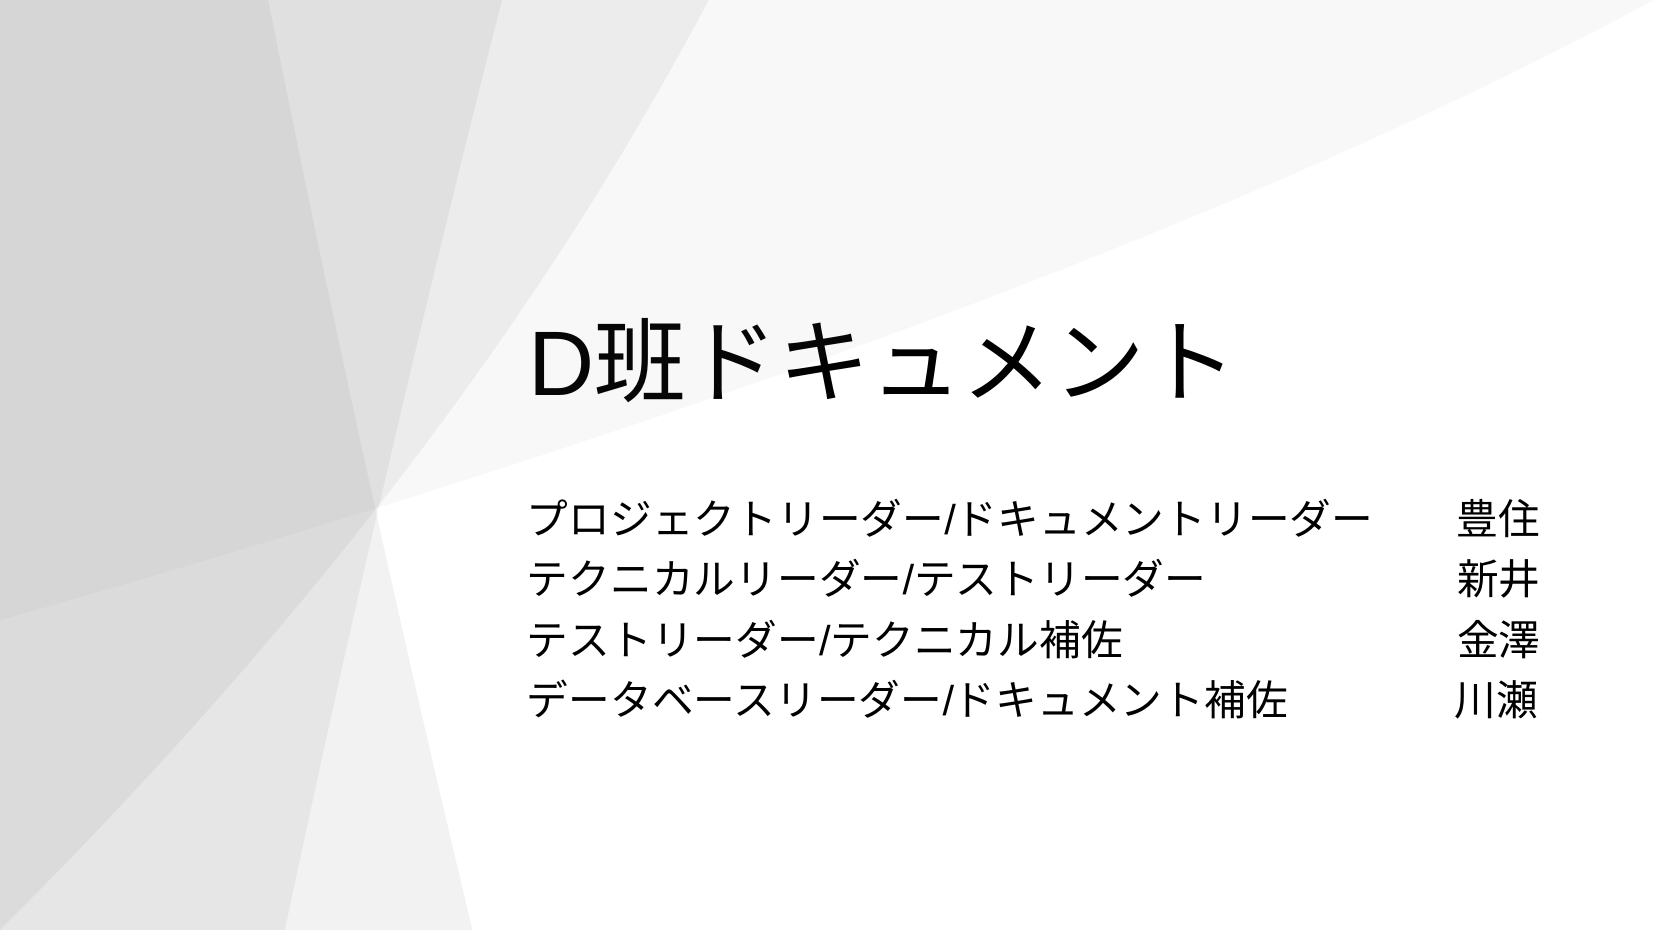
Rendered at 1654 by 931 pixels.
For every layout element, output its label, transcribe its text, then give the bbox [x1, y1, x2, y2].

subtitle プロジェクトリーダー/ドキュメントリーダー 豊住 テクニカルリーダー/テストリーダー 新井 テストリーダー/テクニカル補佐 金澤 データベースリーダー/ドキュメント補佐 川瀬 [401, 360, 1654, 900]
title D班ドキュメント [823, 277, 1465, 360]
text_box [0, 0, 1654, 931]
